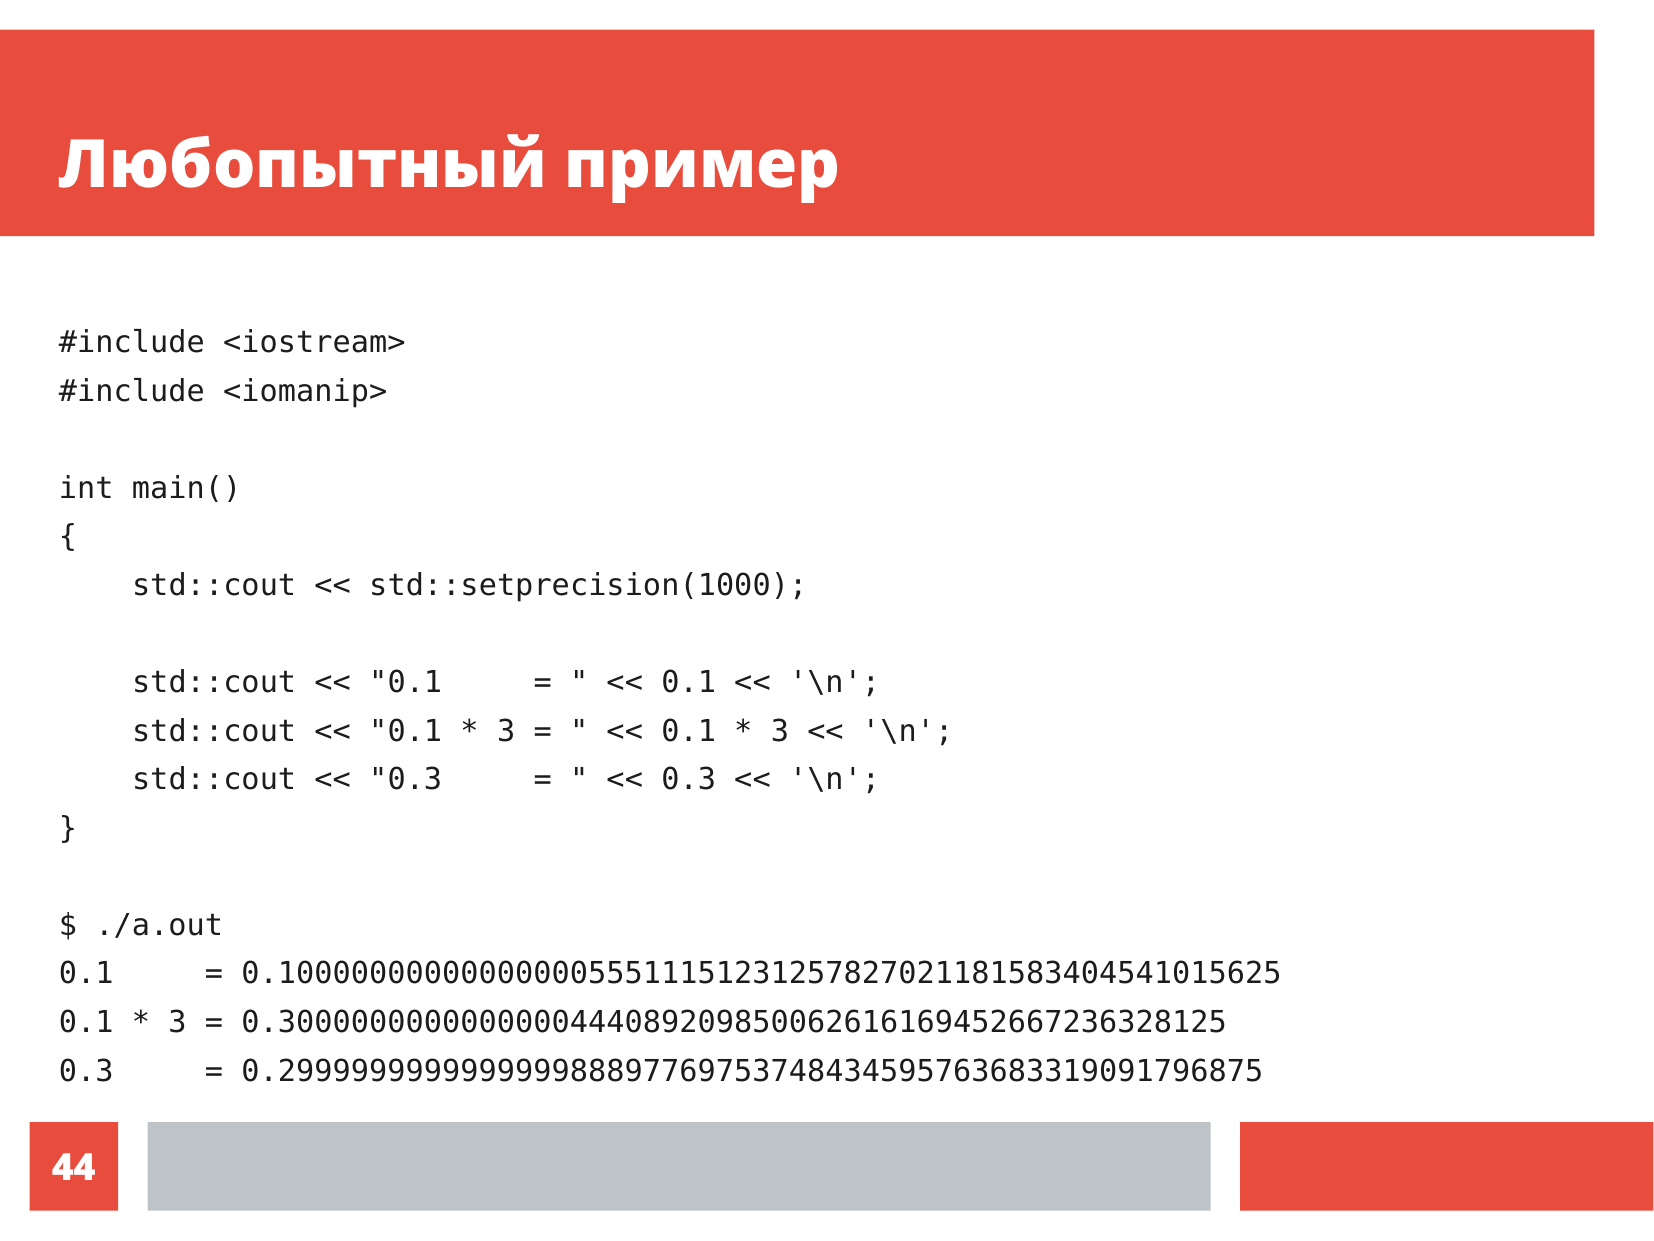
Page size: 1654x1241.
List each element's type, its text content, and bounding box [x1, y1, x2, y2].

title Любопытный пример [59, 59, 1595, 207]
list #include <iostream> #include <iomanip> int main() { std::cout << std::setprecision(1000); std::cout << "0.1 = " << 0.1 << '\n'; std::cout << "0.1 * 3 = " << 0.1 * 3 << '\n'; std::cout << "0.3 = " << 0.3 << '\n'; } $ ./a.out 0.1 = 0.1000000000000000055511151231257827021181583404541015625 0.1 * 3 = 0.3000000000000000444089209850062616169452667236328125 0.3 = 0.299999999999999988897769753748434595763683319091796875 [59, 324, 1565, 1093]
